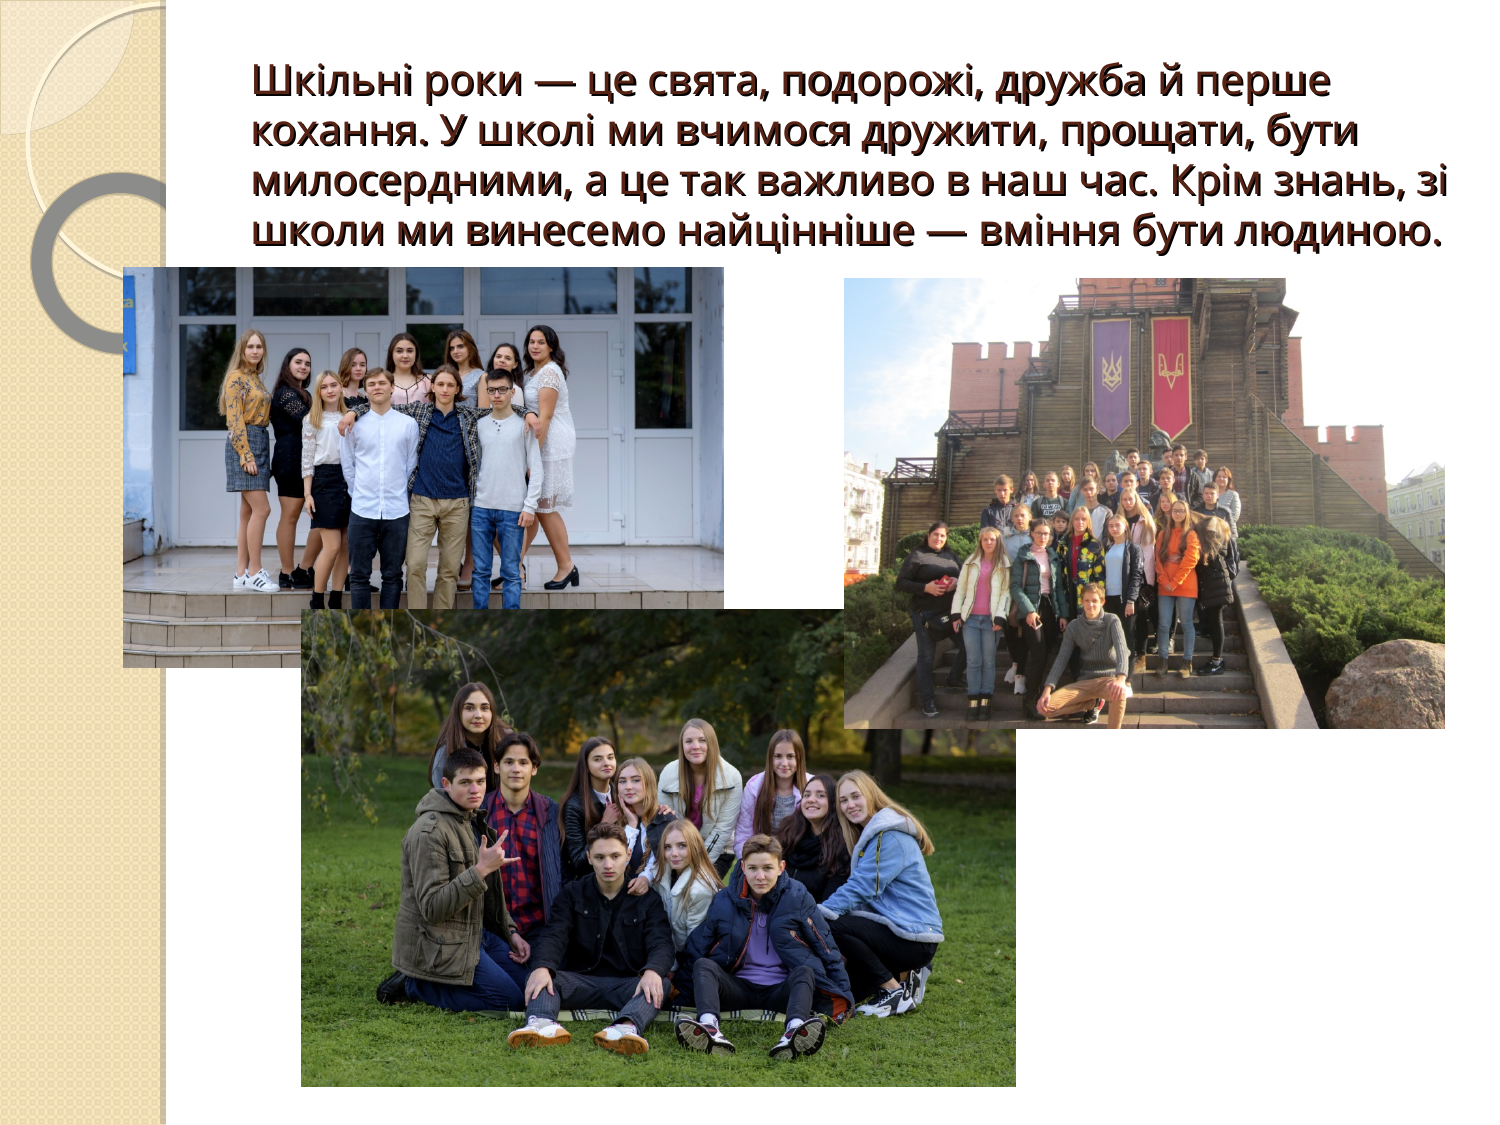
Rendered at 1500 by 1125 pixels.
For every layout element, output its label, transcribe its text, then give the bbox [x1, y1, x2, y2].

picture [123, 267, 1445, 1087]
title Шкільні роки — це свята, подорожі, дружба й перше кохання. У школі ми вчимося дружити, прощати, бути милосердними, а це так важливо в наш час. Крім знань, зі школи ми винесемо найцінніше — вміння бути людиною. [235, 45, 1466, 233]
